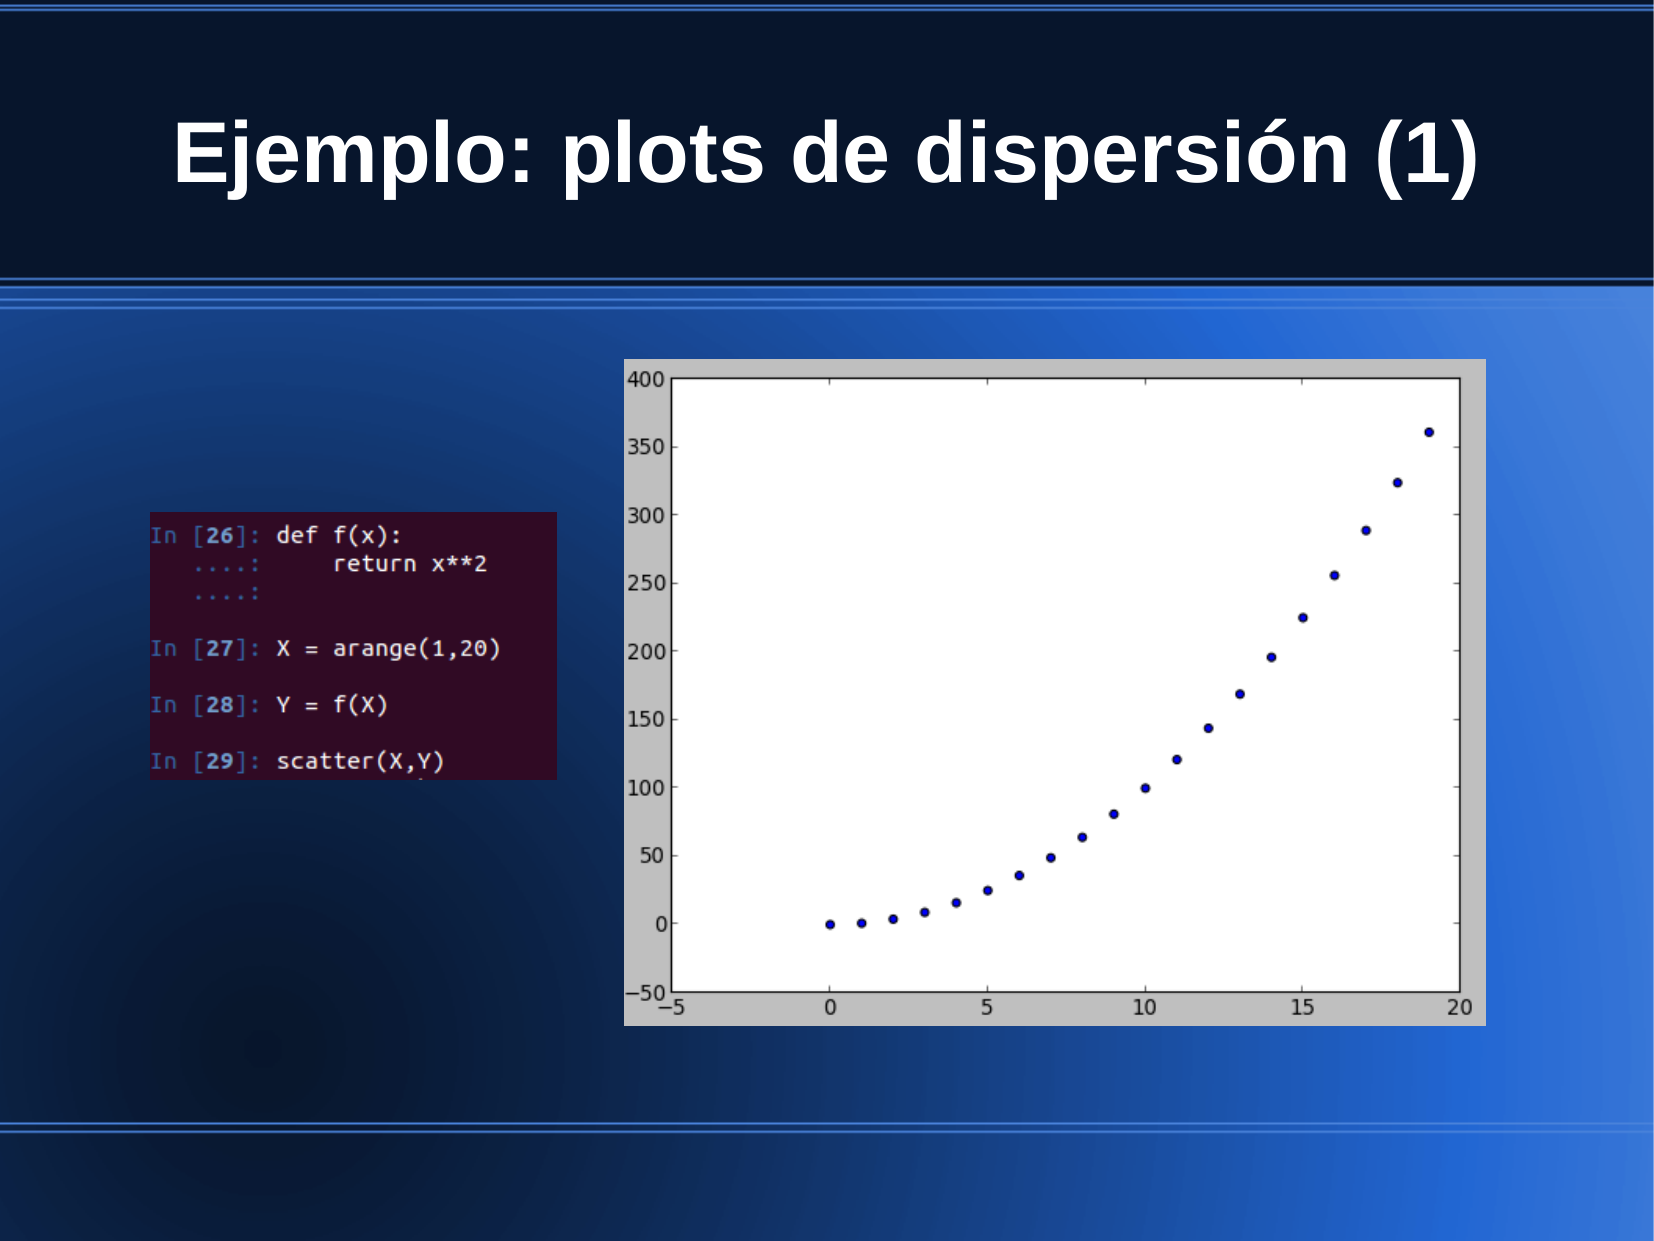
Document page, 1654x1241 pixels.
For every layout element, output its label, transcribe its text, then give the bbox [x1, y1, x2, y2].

picture [0, 0, 1654, 1241]
title Ejemplo: plots de dispersión (1) [82, 49, 1571, 257]
